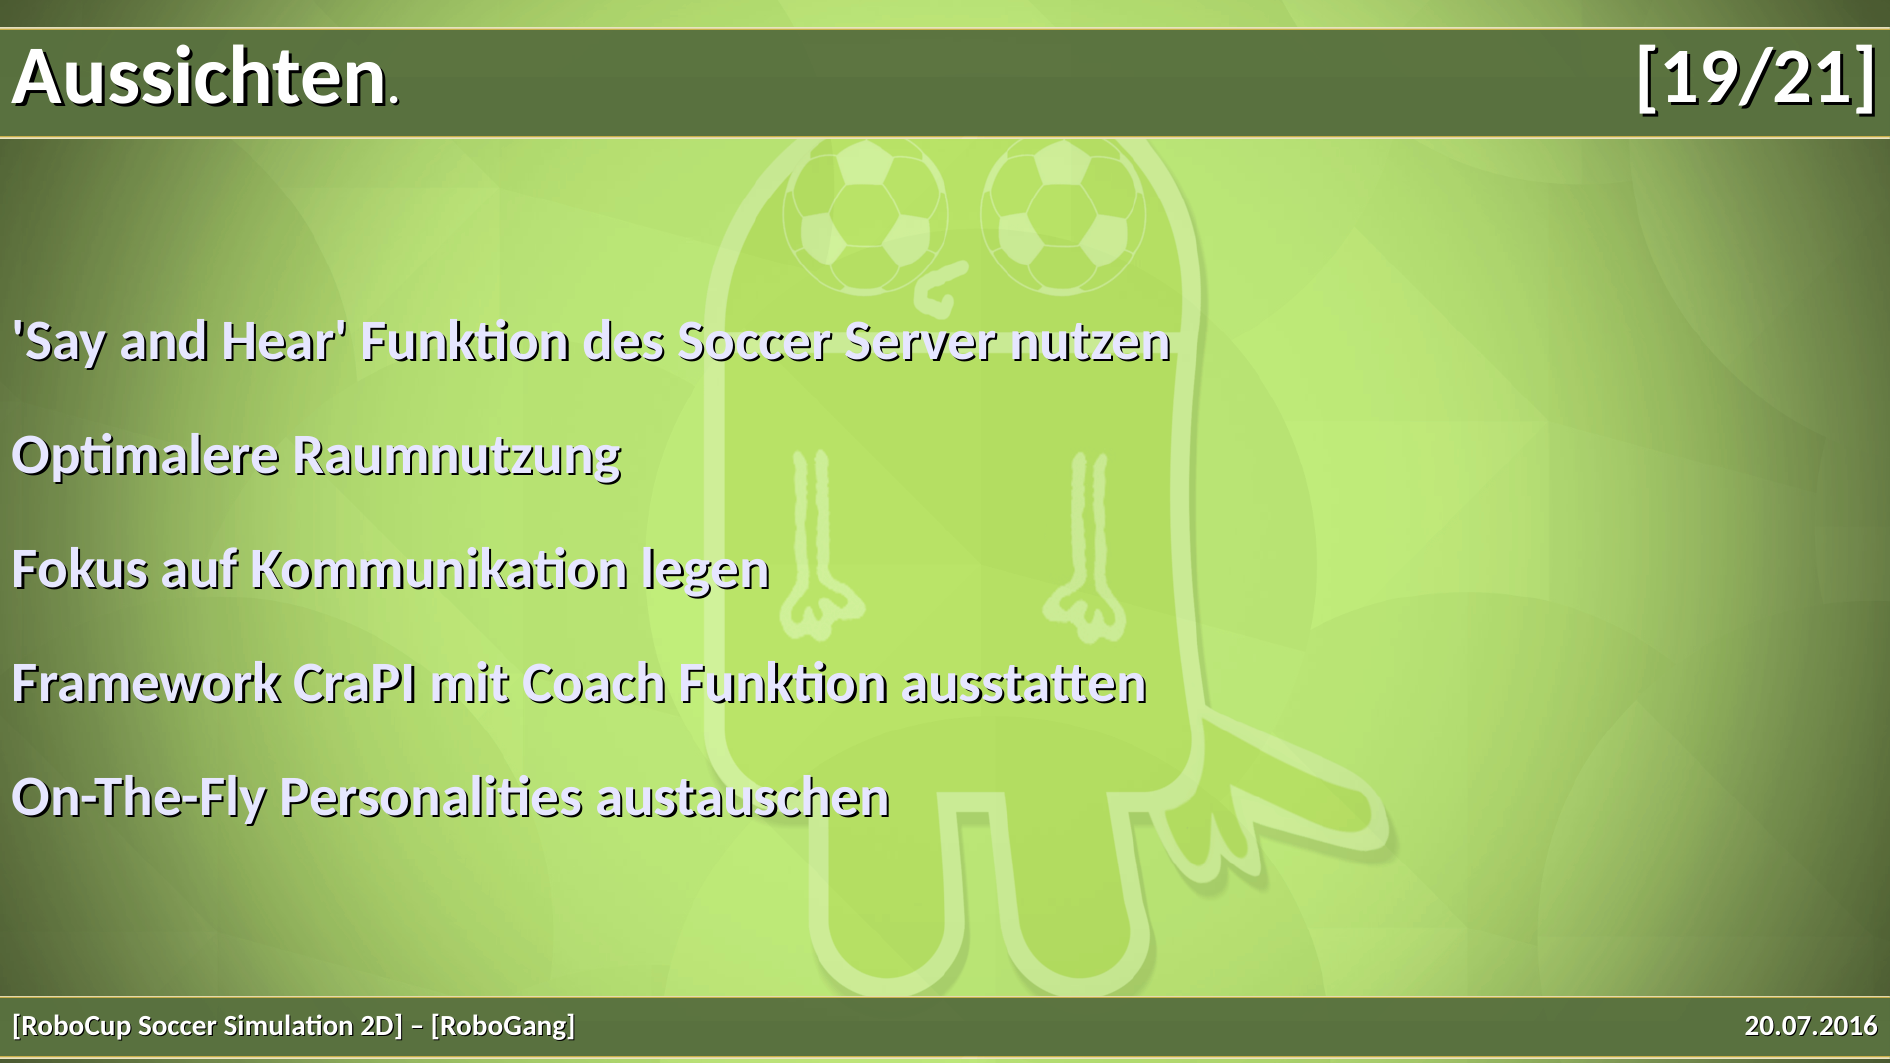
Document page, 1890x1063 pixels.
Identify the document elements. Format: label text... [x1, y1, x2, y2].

subtitle 'Say and Hear' Funktion des Soccer Server nutzen Optimalere Raumnutzung Fokus auf Kommunikation legen Framework CraPI mit Coach Funktion ausstatten On-The-Fly Personalities austauschen [11, 259, 1878, 910]
title 20.07.2016 [1629, 1003, 1878, 1052]
title [19/21] [1535, 34, 1878, 131]
picture [0, 0, 1890, 1063]
title [RoboCup Soccer Simulation 2D] – [RoboGang] [11, 1003, 1063, 1052]
title Aussichten. [11, 32, 1430, 134]
